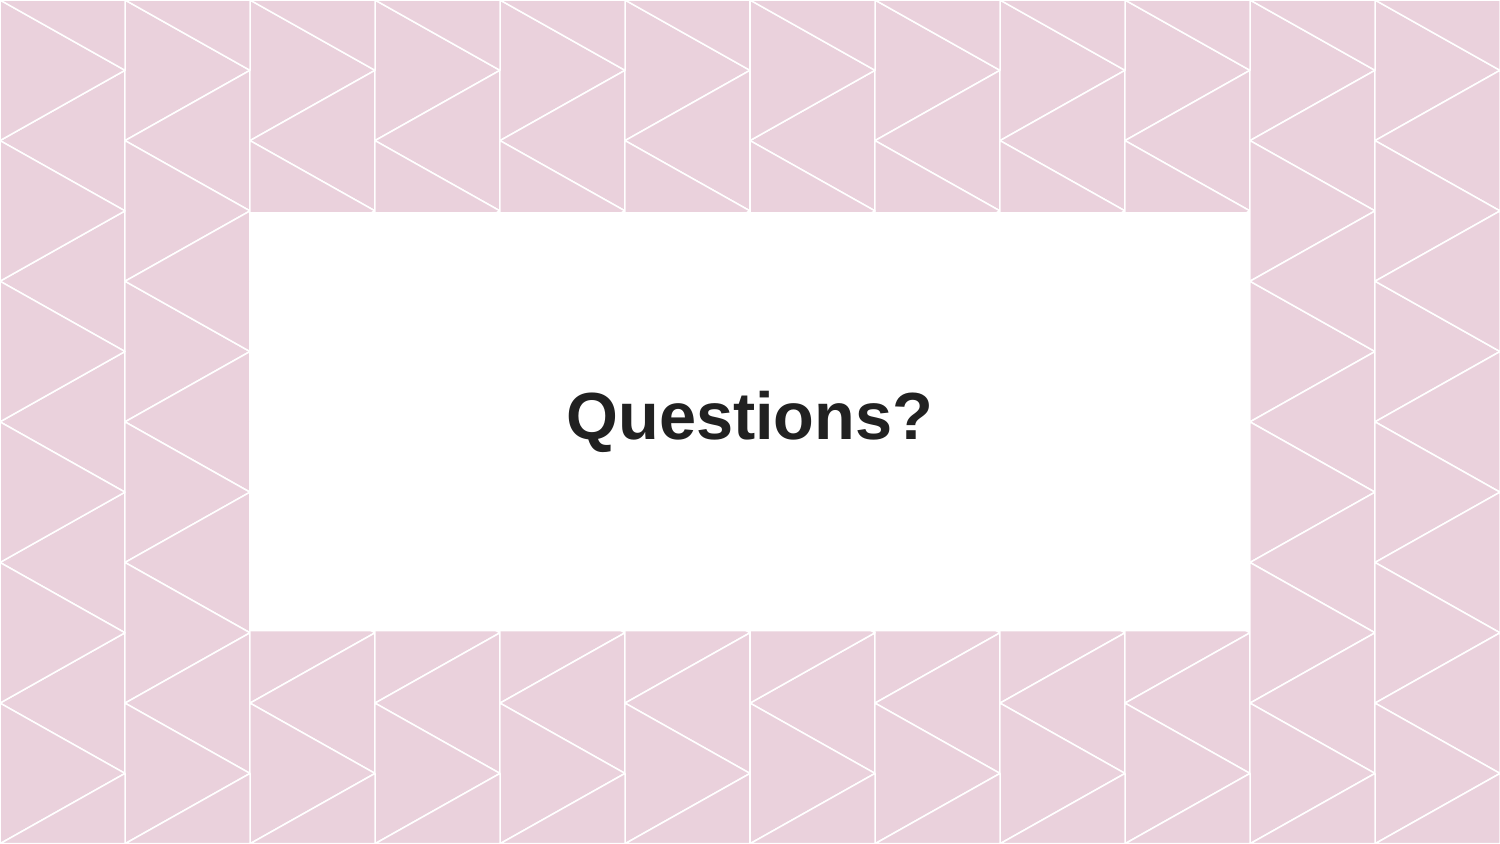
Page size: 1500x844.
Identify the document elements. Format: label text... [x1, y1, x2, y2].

title Questions? [307, 273, 1193, 468]
